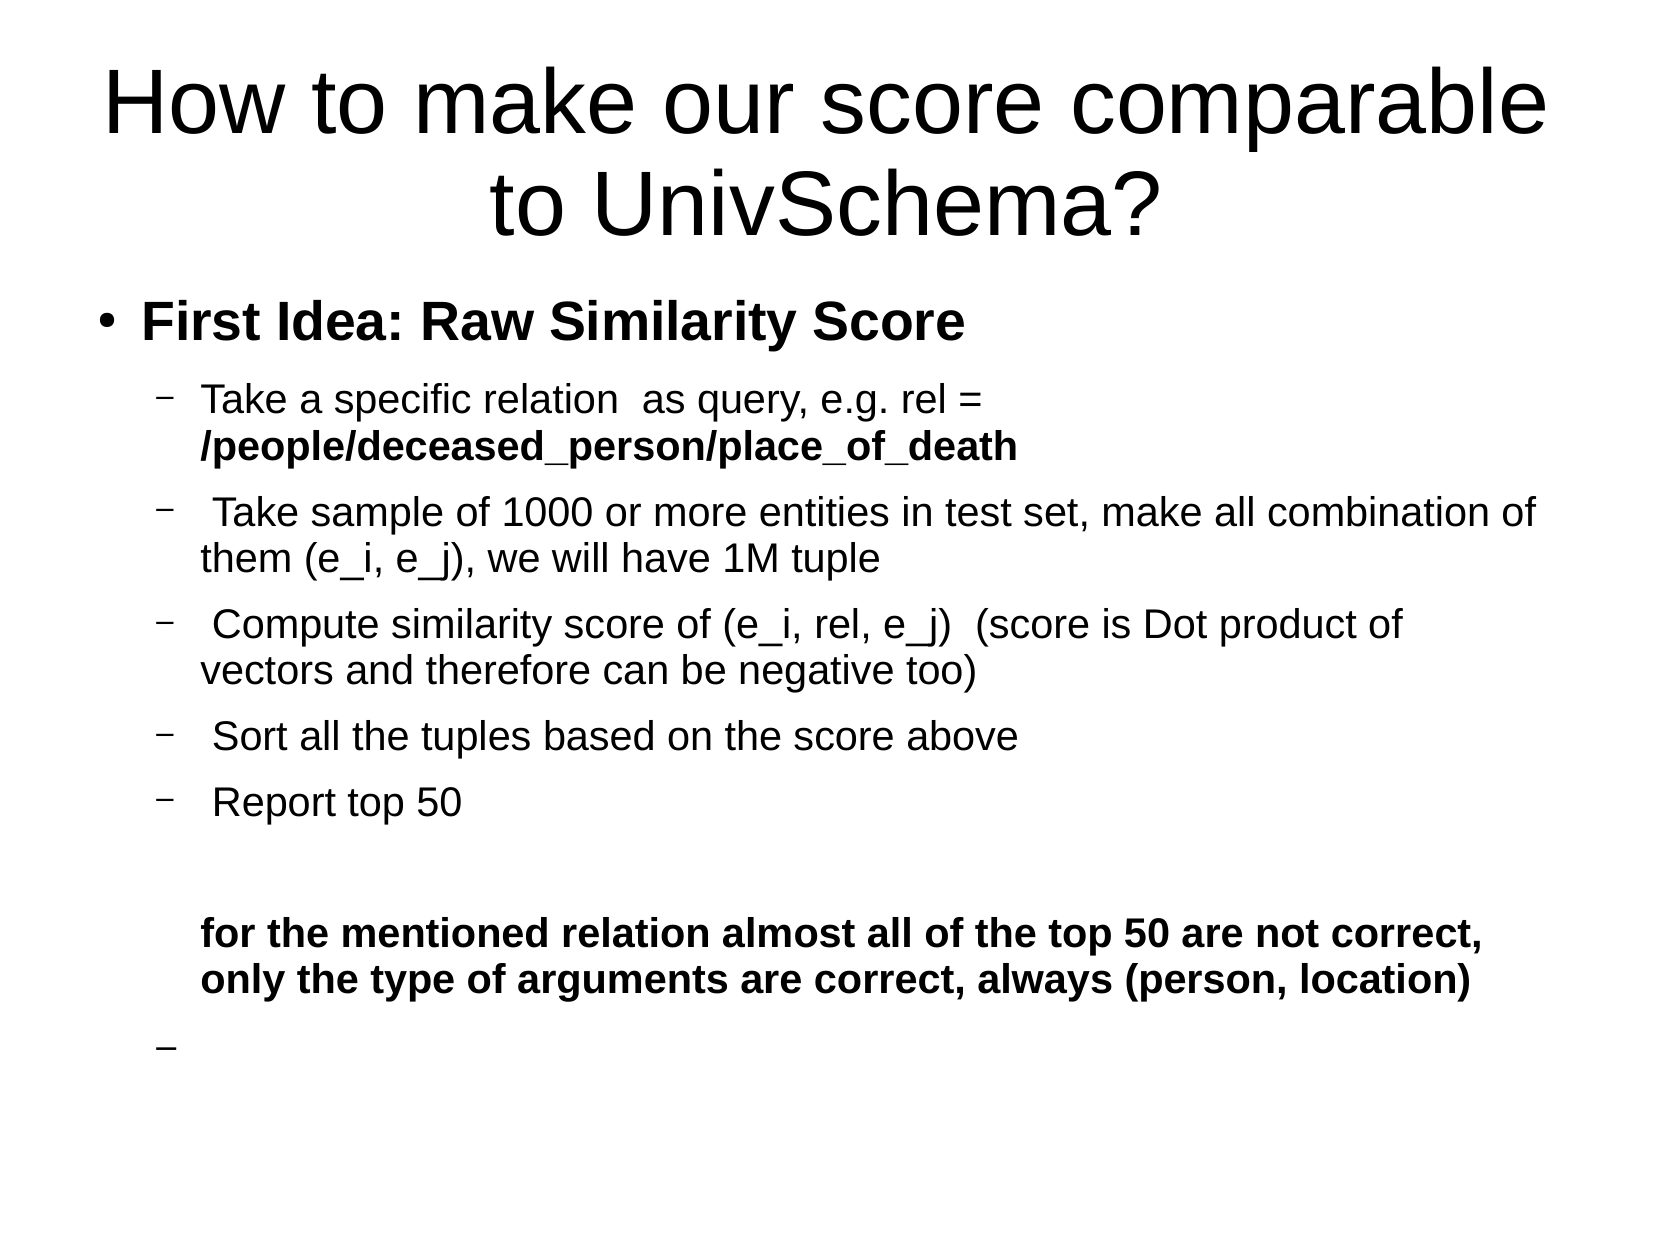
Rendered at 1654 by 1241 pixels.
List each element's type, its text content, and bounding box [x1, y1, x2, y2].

title How to make our score comparable to UnivSchema? [82, 49, 1571, 257]
list First Idea: Raw Similarity Score Take a specific relation as query, e.g. rel = /people/deceased_person/place_of_death Take sample of 1000 or more entities in test set, make all combination of them (e_i, e_j), we will have 1M tuple Compute similarity score of (e_i, rel, e_j) (score is Dot product of vectors and therefore can be negative too) Sort all the tuples based on the score above Report top 50 for the mentioned relation almost all of the top 50 are not correct, only the type of arguments are correct, always (person, location) [82, 290, 1538, 1010]
